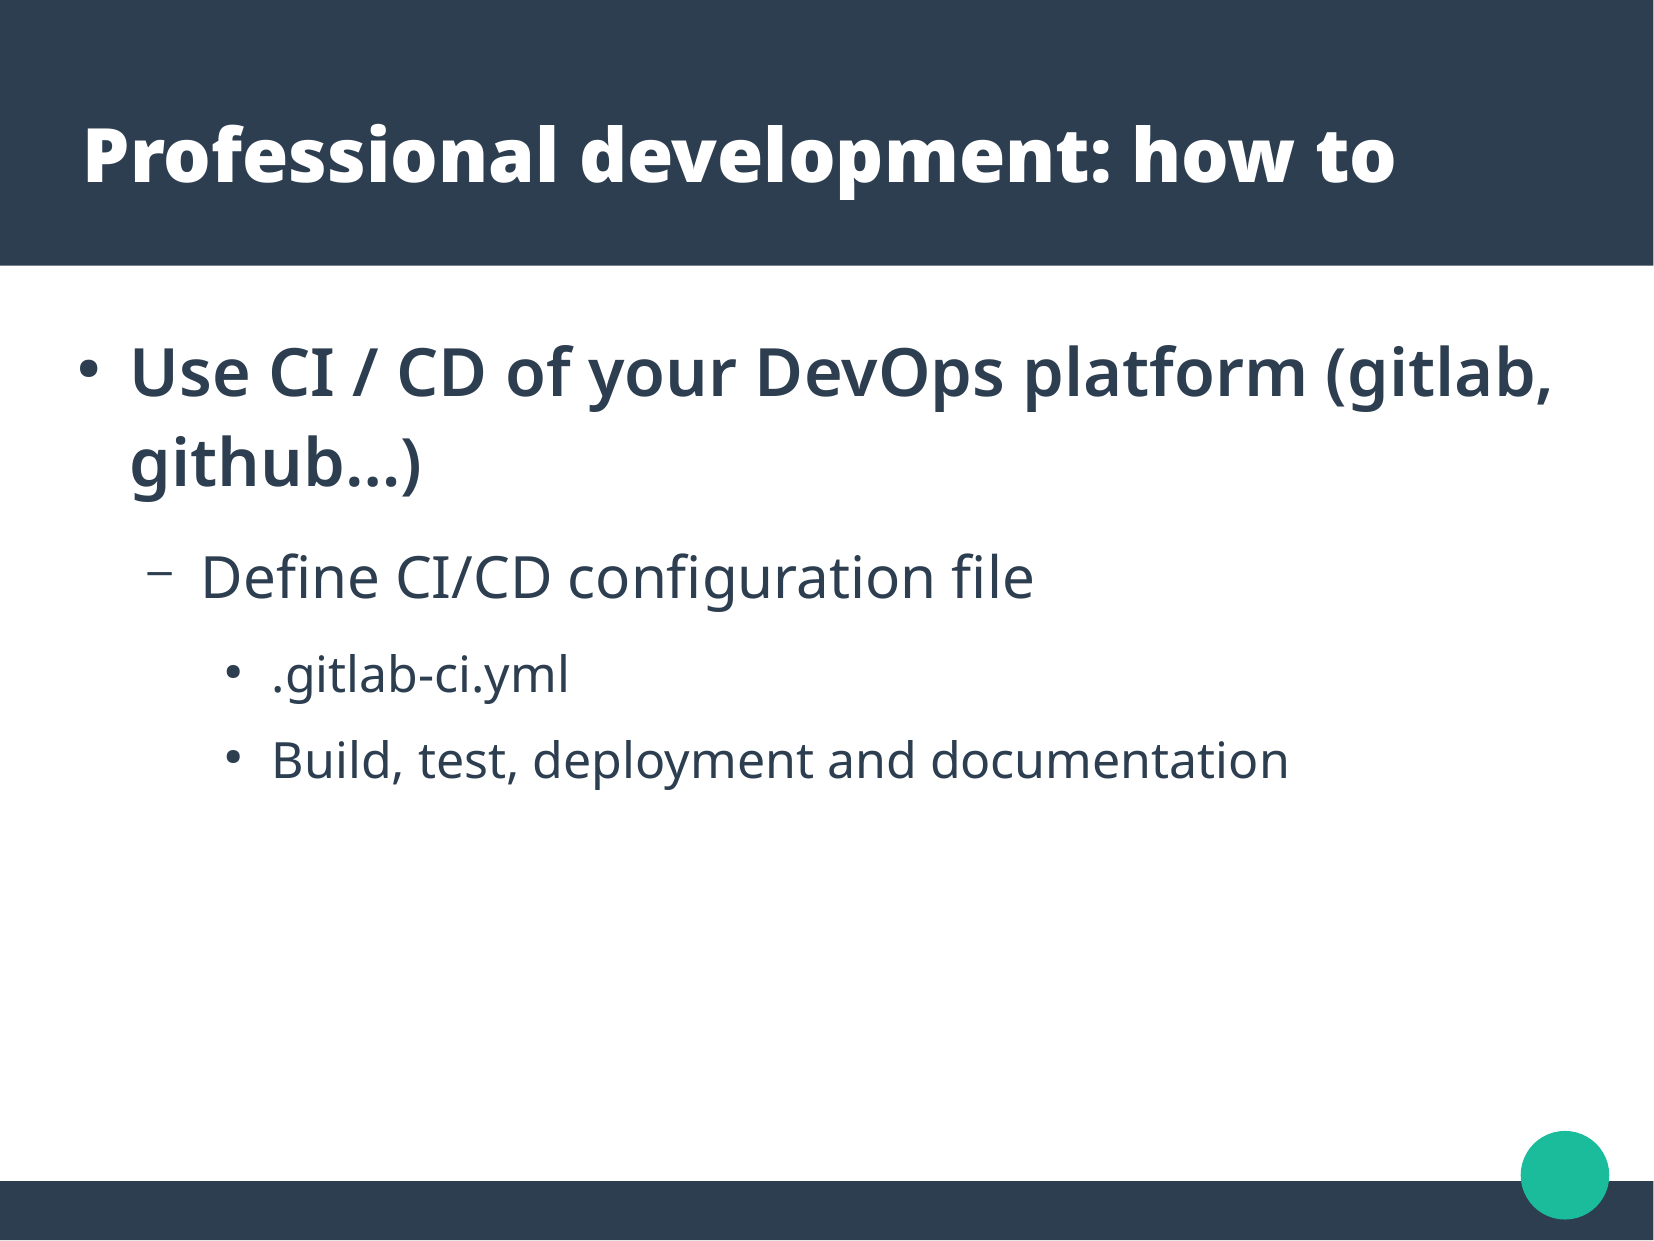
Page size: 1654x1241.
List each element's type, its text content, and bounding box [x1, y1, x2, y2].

list Use CI / CD of your DevOps platform (gitlab, github…) Define CI/CD configuration file .gitlab-ci.yml Build, test, deployment and documentation [59, 324, 1595, 1152]
title Professional development: how to [82, 49, 1571, 257]
